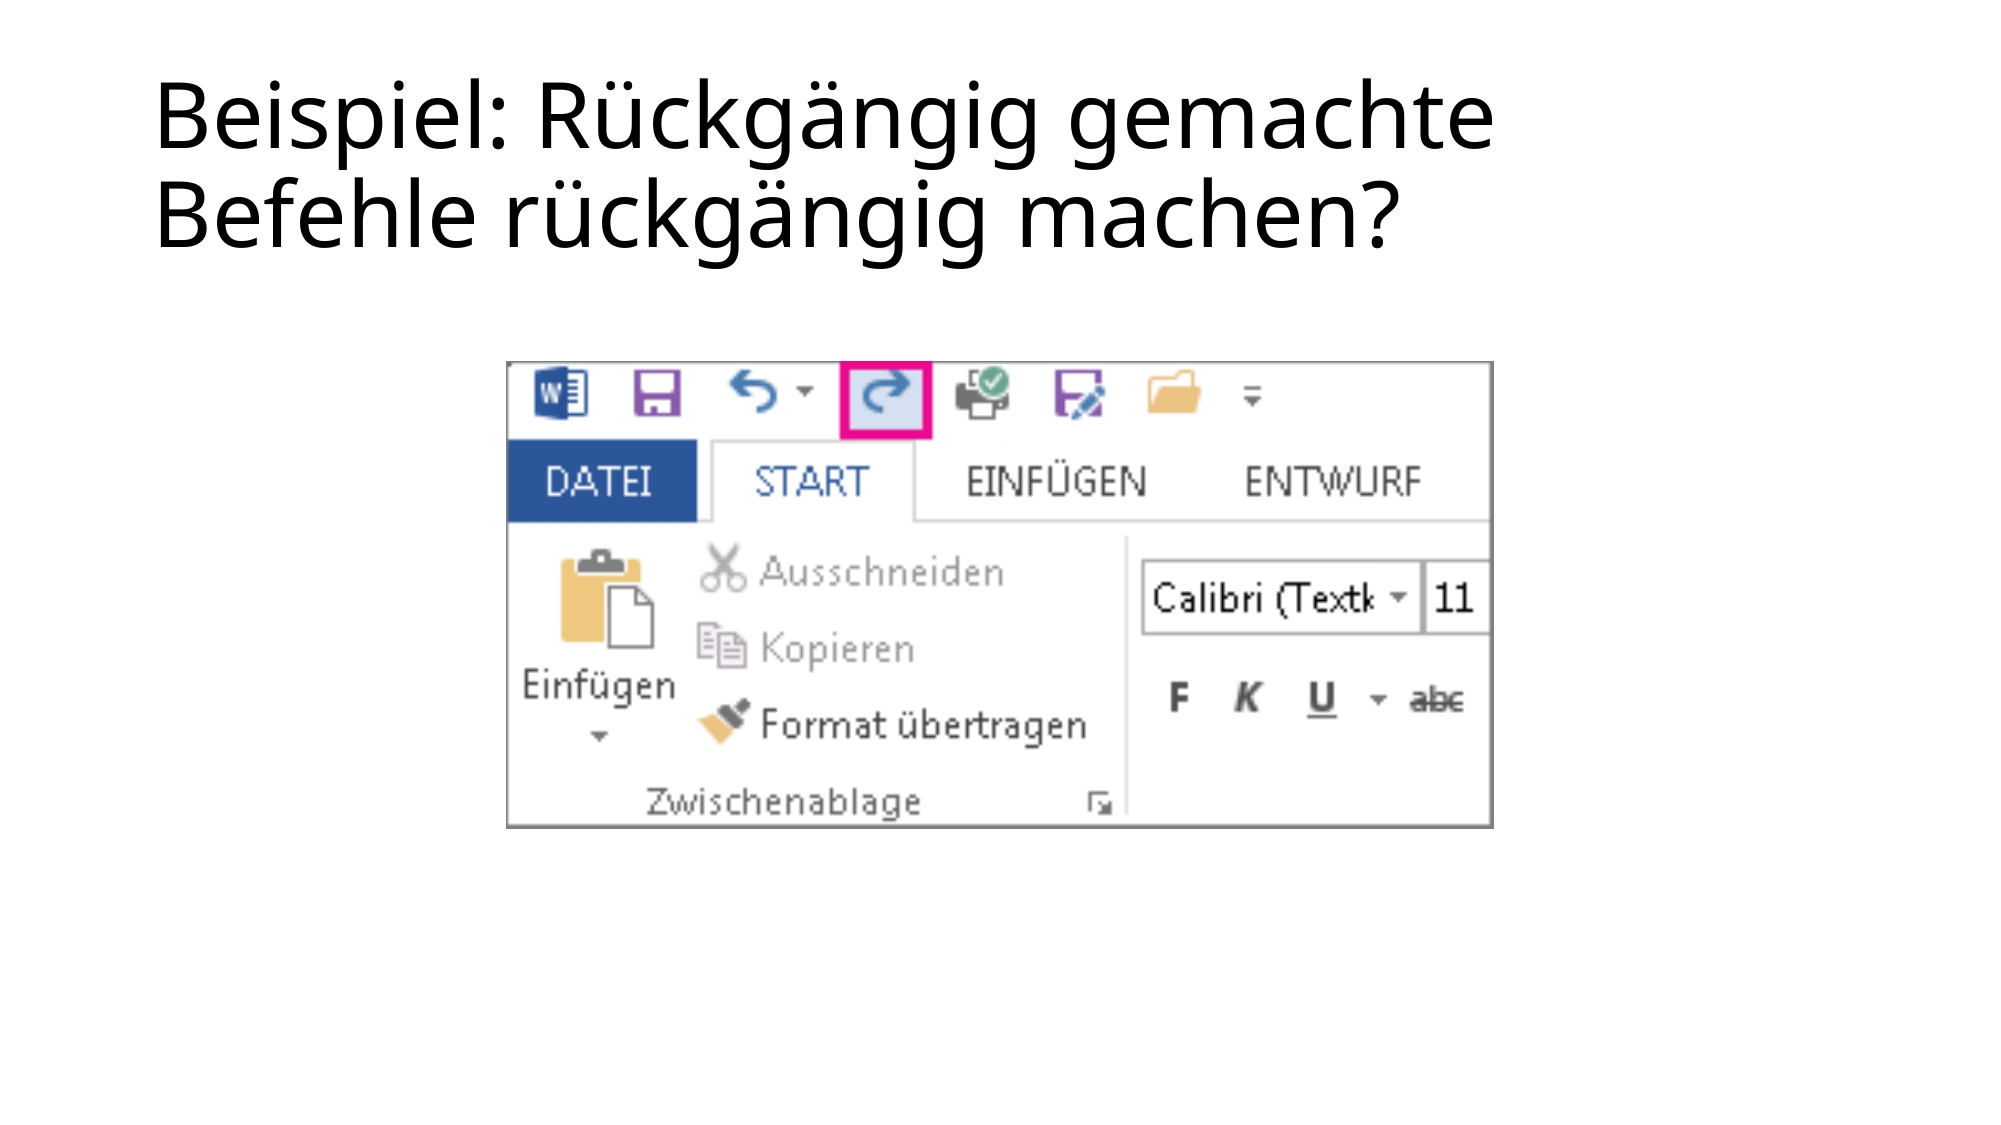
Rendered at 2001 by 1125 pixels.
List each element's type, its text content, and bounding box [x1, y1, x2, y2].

picture [506, 361, 1494, 829]
title Beispiel: Rückgängig gemachte Befehle rückgängig machen? [137, 59, 1863, 278]
